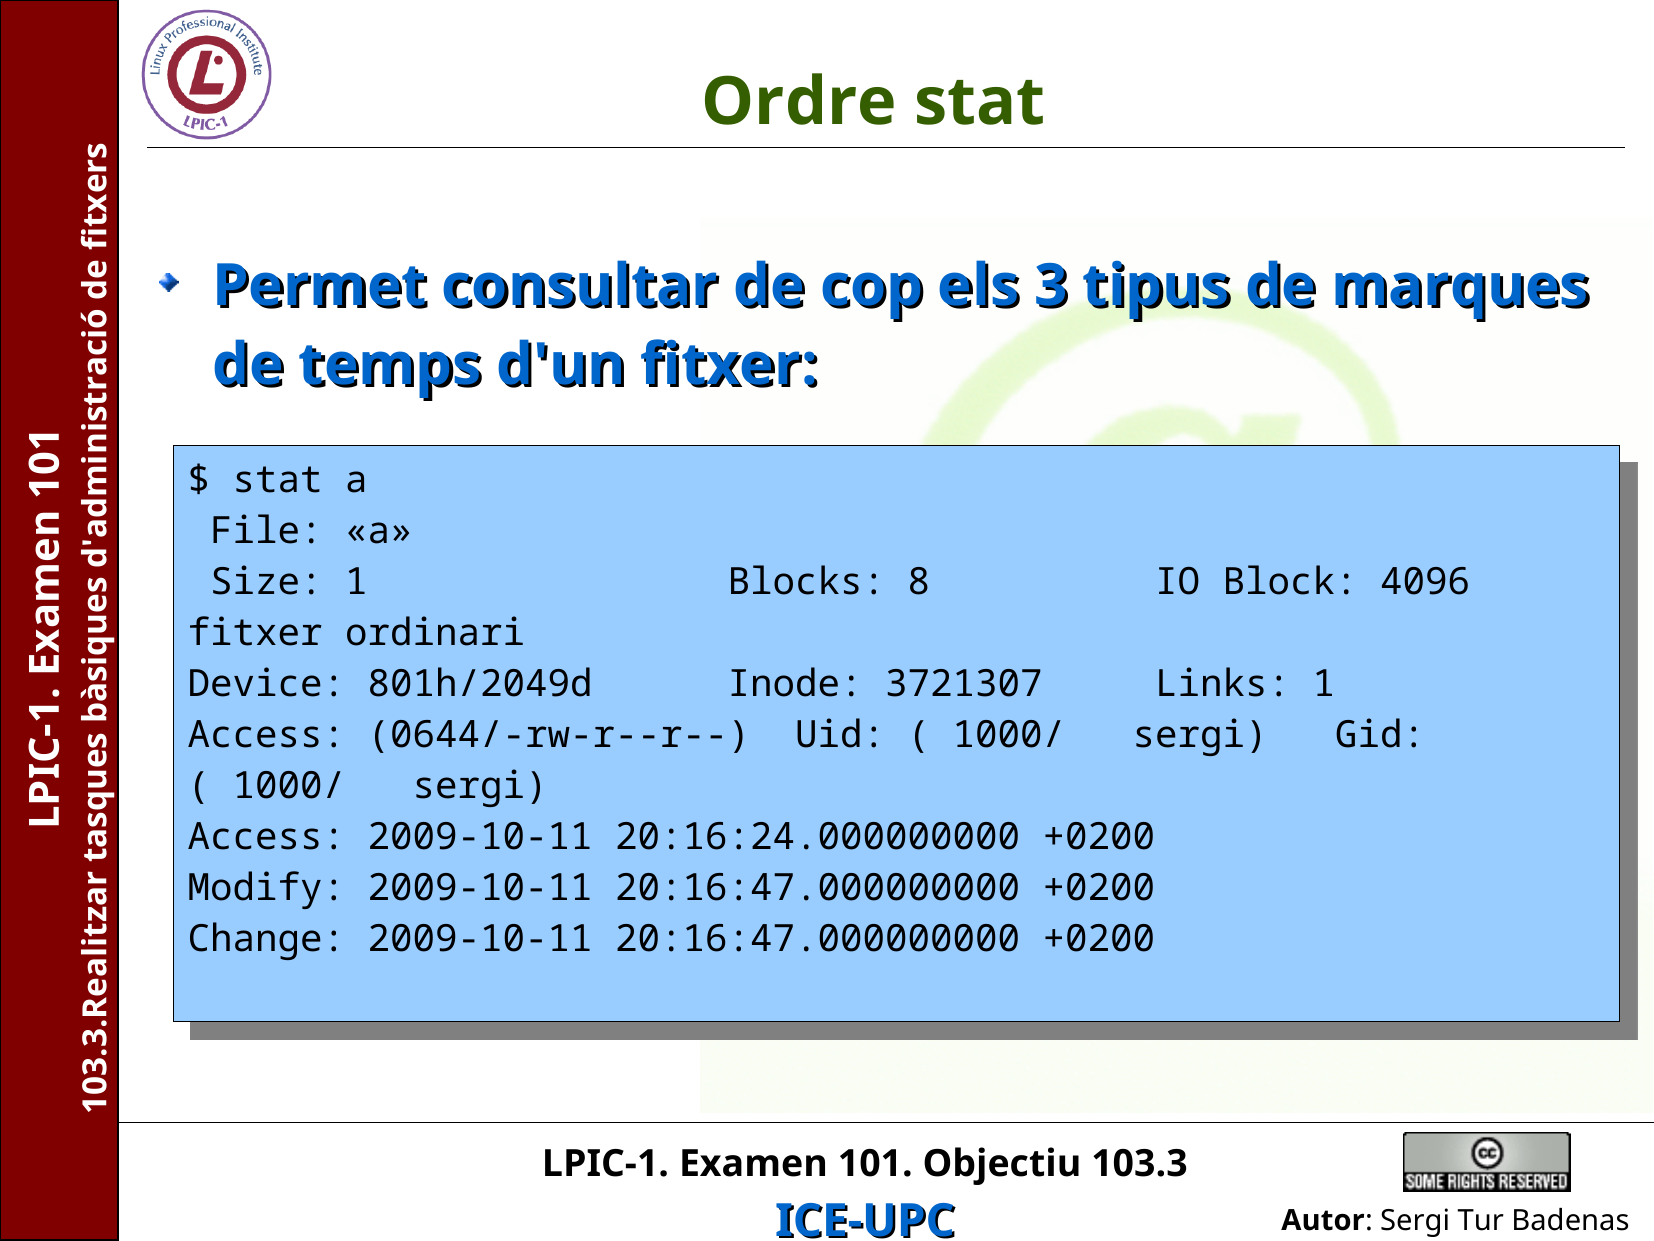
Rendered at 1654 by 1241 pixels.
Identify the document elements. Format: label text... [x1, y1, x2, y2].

picture [135, 5, 277, 56]
text_box $ stat a File: «a» Size: 1 Blocks: 8 IO Block: 4096 fitxer ordinari Device: 801h/2049d Inode: 3721307 Links: 1 Access: (0644/-rw-r--r--) Uid: ( 1000/ sergi) Gid: ( 1000/ sergi) Access: 2009-10-11 20:16:24.000000000 +0200 Modify: 2009-10-11 20:16:47.000000000 +0200 Change: 2009-10-11 20:16:47.000000000 +0200 [173, 445, 1620, 956]
list Permet consultar de cop els 3 tipus de marques de temps d'un fitxer: [141, 242, 1630, 1078]
picture [1403, 1132, 1571, 1192]
title Ordre stat [129, 56, 1619, 141]
picture [700, 217, 1654, 1113]
